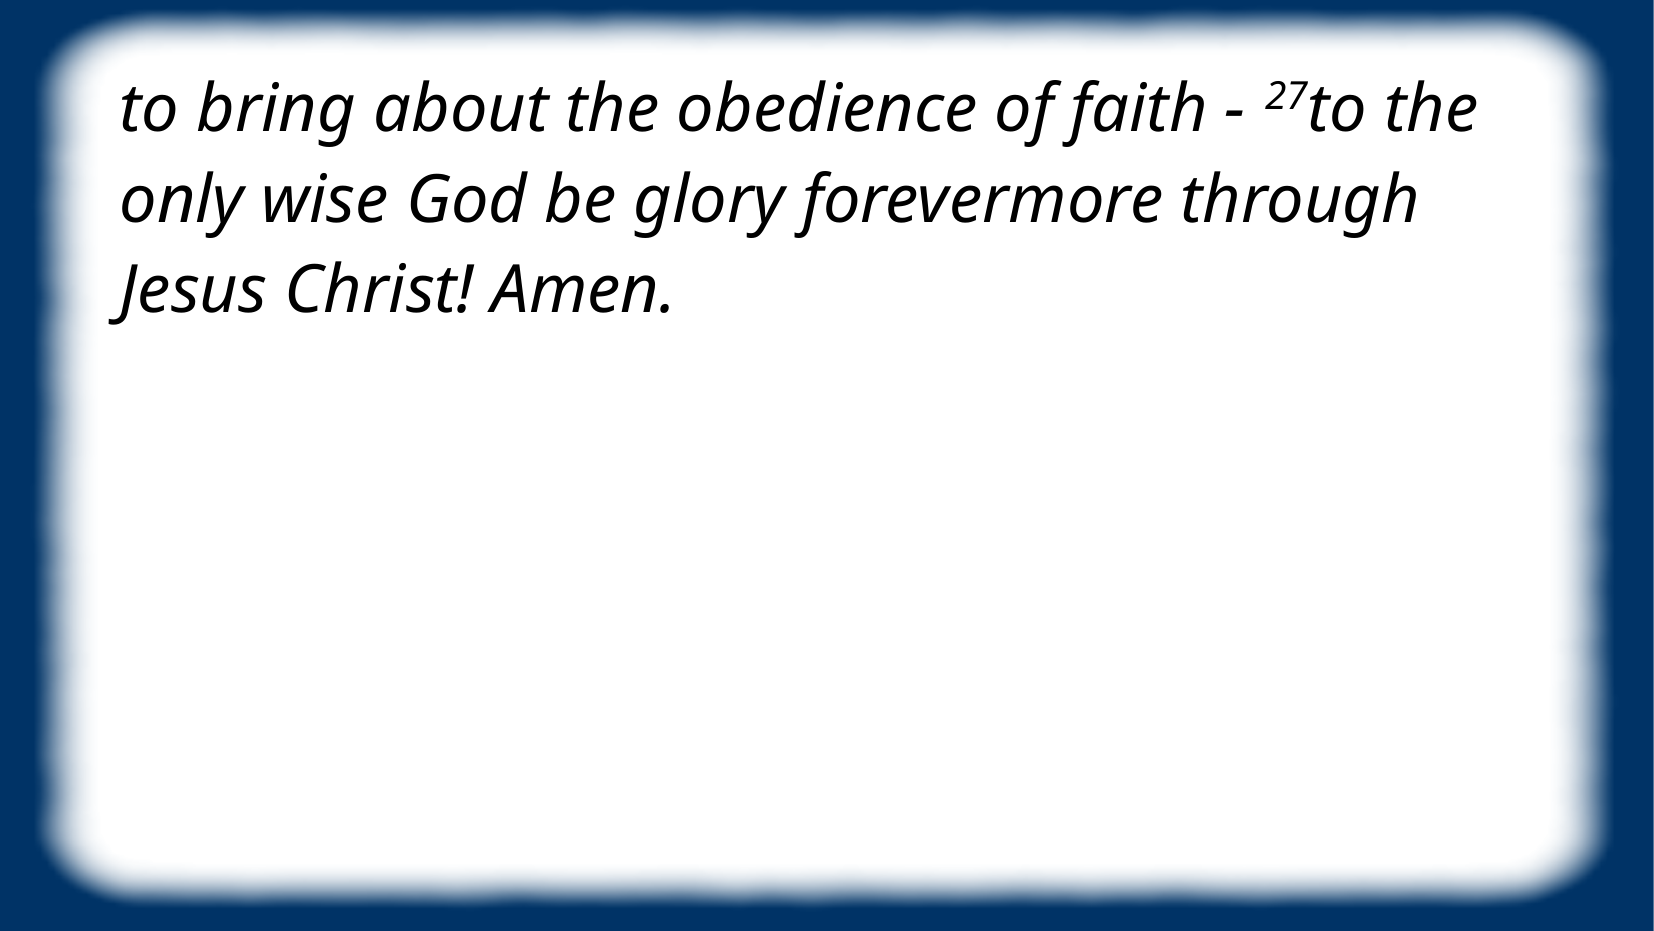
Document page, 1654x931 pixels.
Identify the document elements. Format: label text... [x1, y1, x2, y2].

picture [0, 0, 1654, 931]
text_box to bring about the obedience of faith - 27to the only wise God be glory forevermore through Jesus Christ! Amen. [105, 52, 1546, 334]
